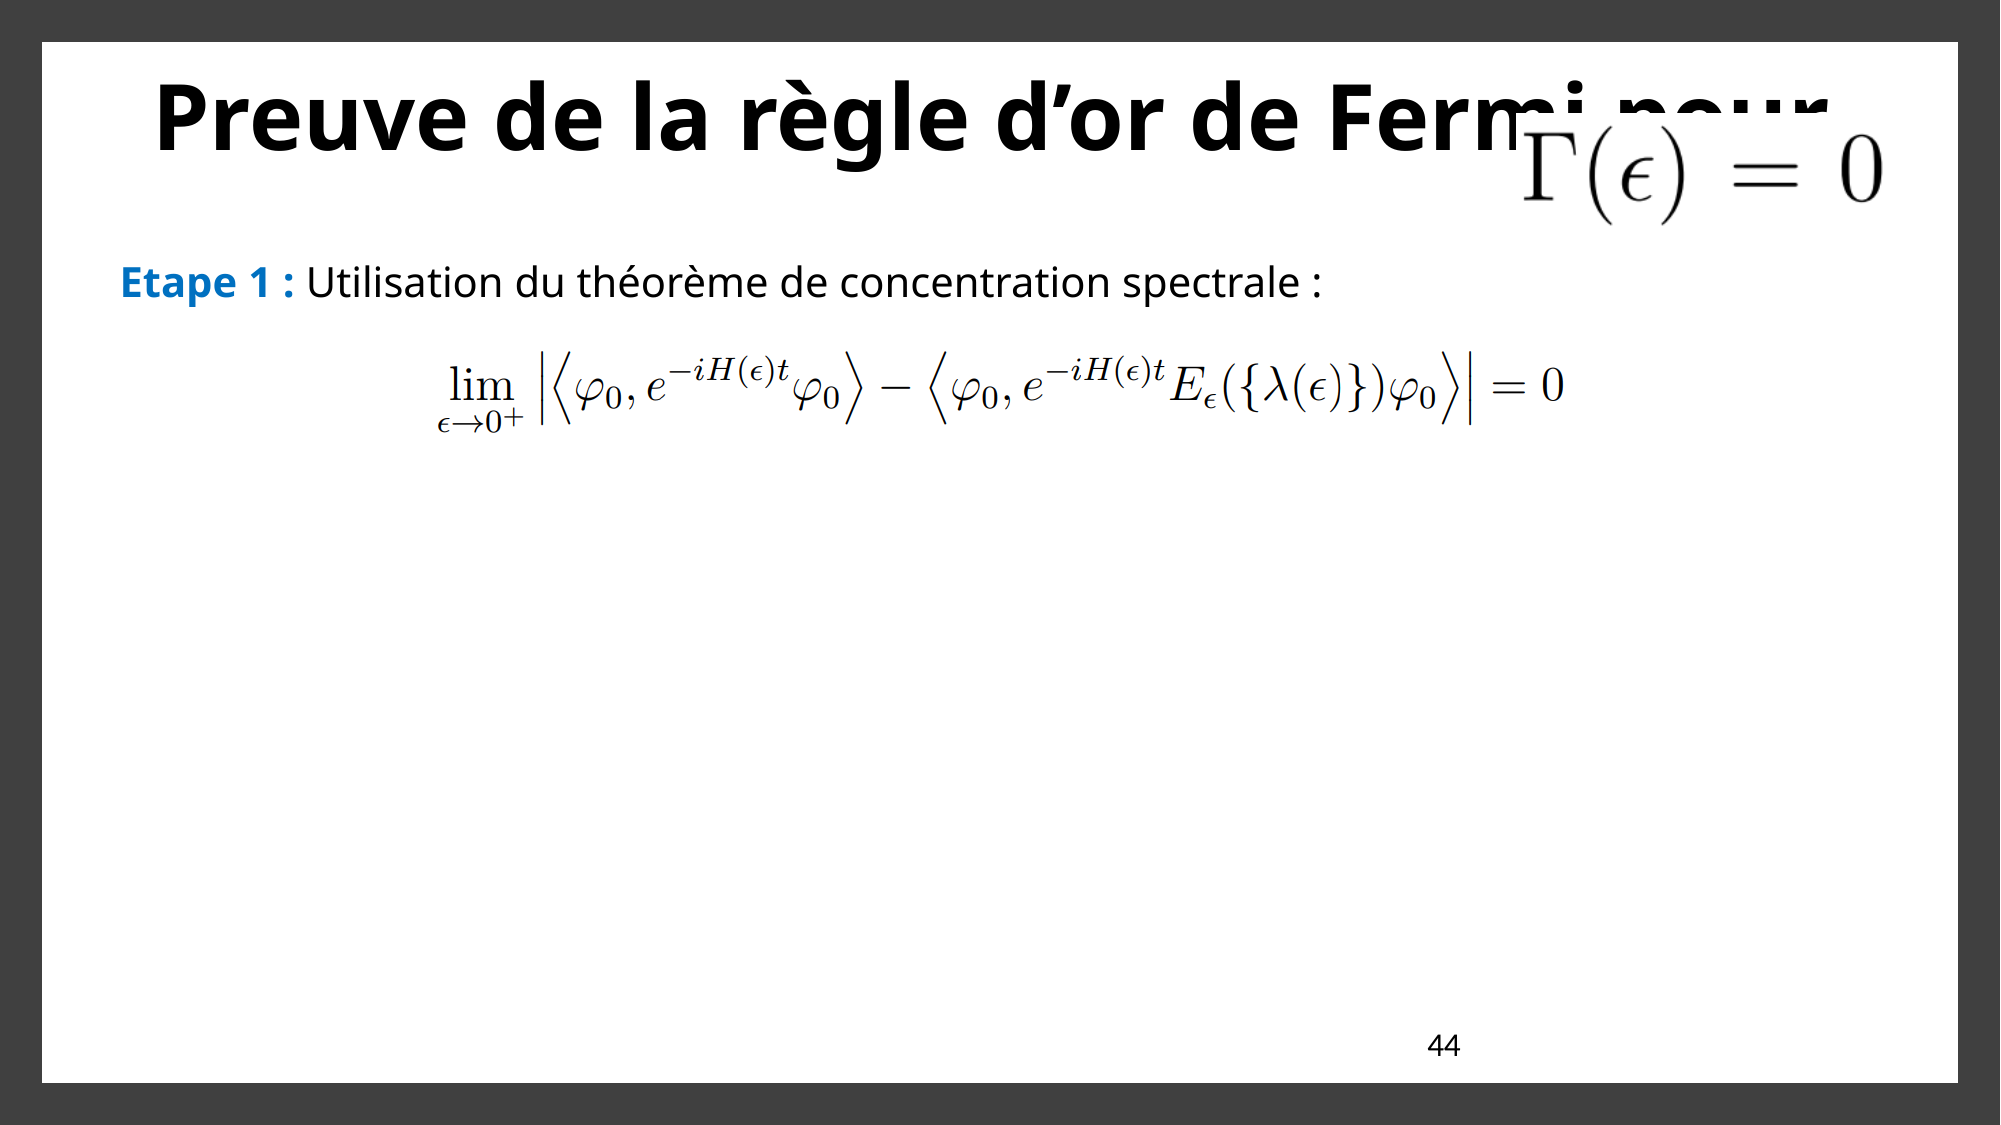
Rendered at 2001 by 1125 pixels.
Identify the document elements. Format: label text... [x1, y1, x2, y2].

title Preuve de la règle d’or de Fermi pour [137, 61, 1863, 248]
text_box Etape 1 : Utilisation du théorème de concentration spectrale : [104, 248, 1932, 315]
text_box [0, 0, 2000, 1125]
picture [434, 334, 1566, 440]
picture [1516, 113, 1895, 231]
